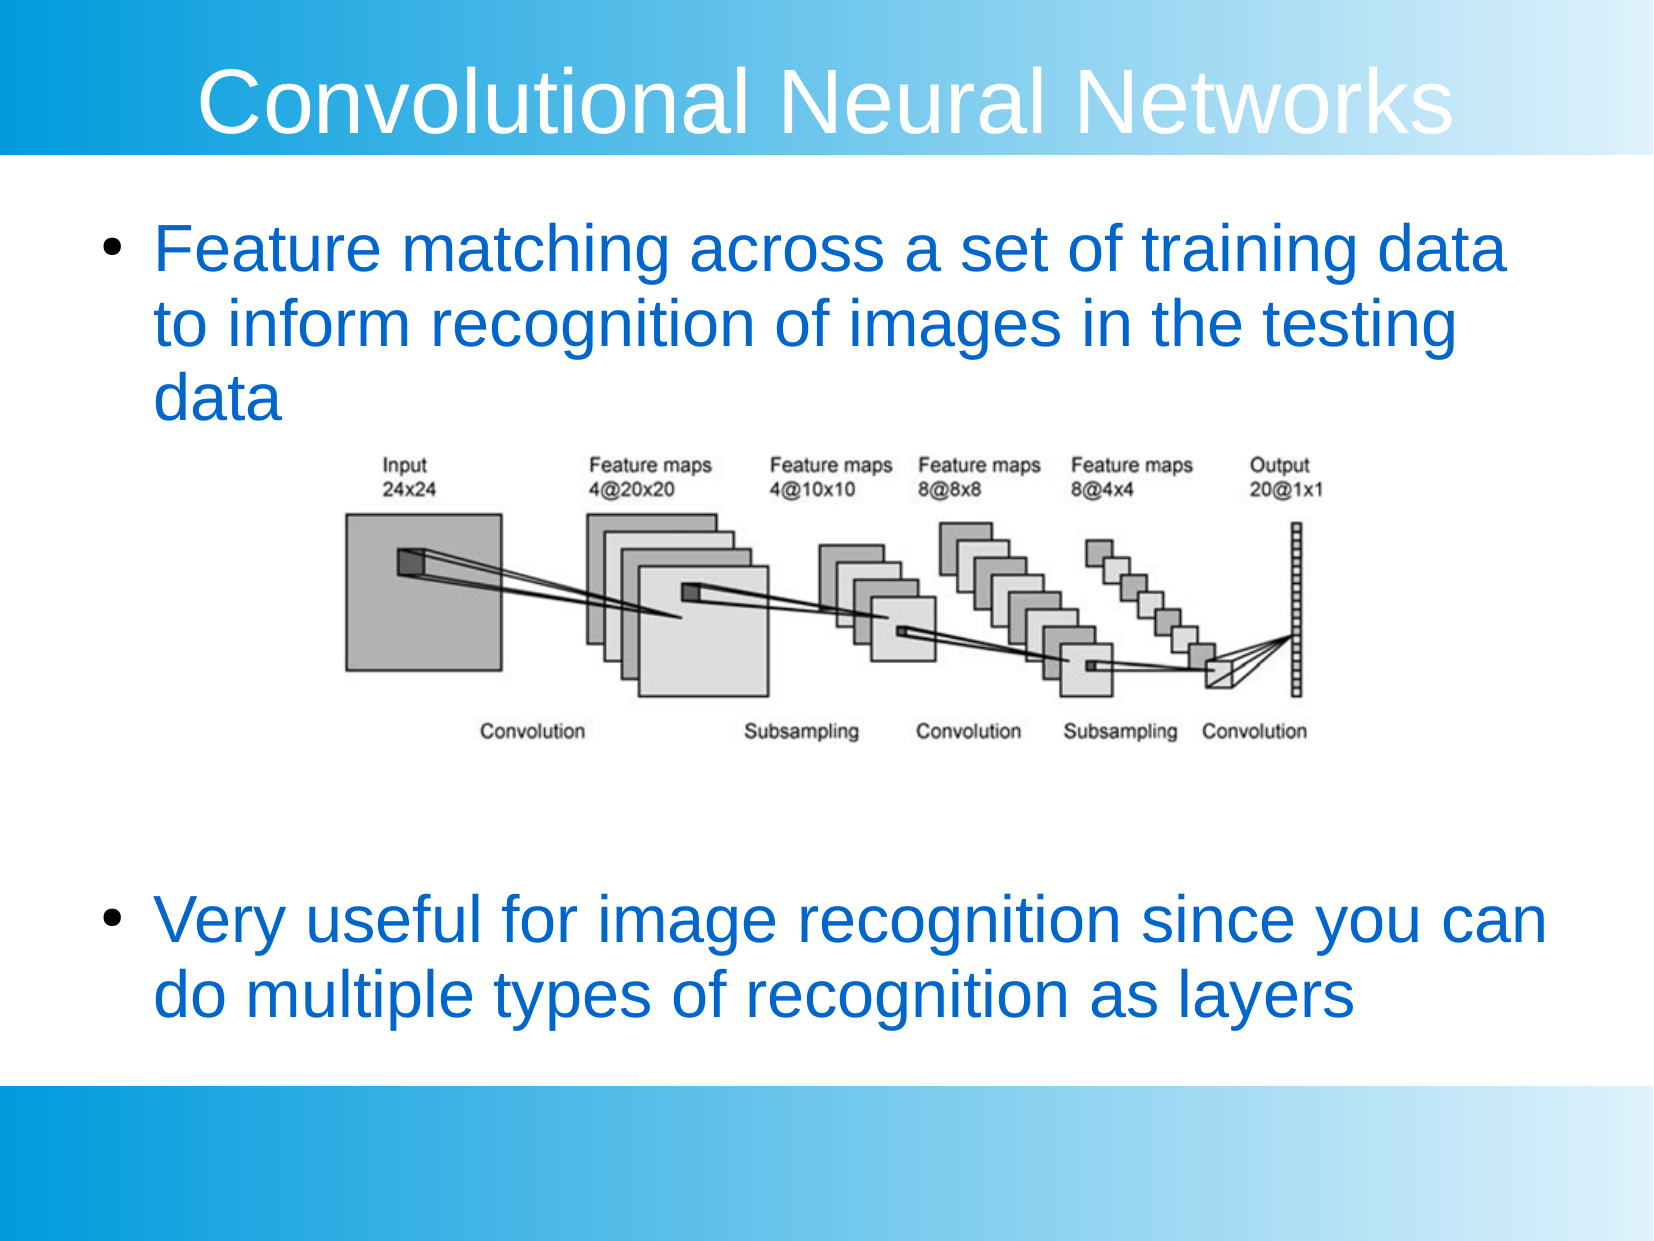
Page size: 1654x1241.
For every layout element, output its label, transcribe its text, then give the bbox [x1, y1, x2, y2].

list Feature matching across a set of training data to inform recognition of images in the testing data Very useful for image recognition since you can do multiple types of recognition as layers [82, 210, 1571, 931]
title Convolutional Neural Networks [82, 49, 1571, 155]
picture [330, 434, 1330, 765]
